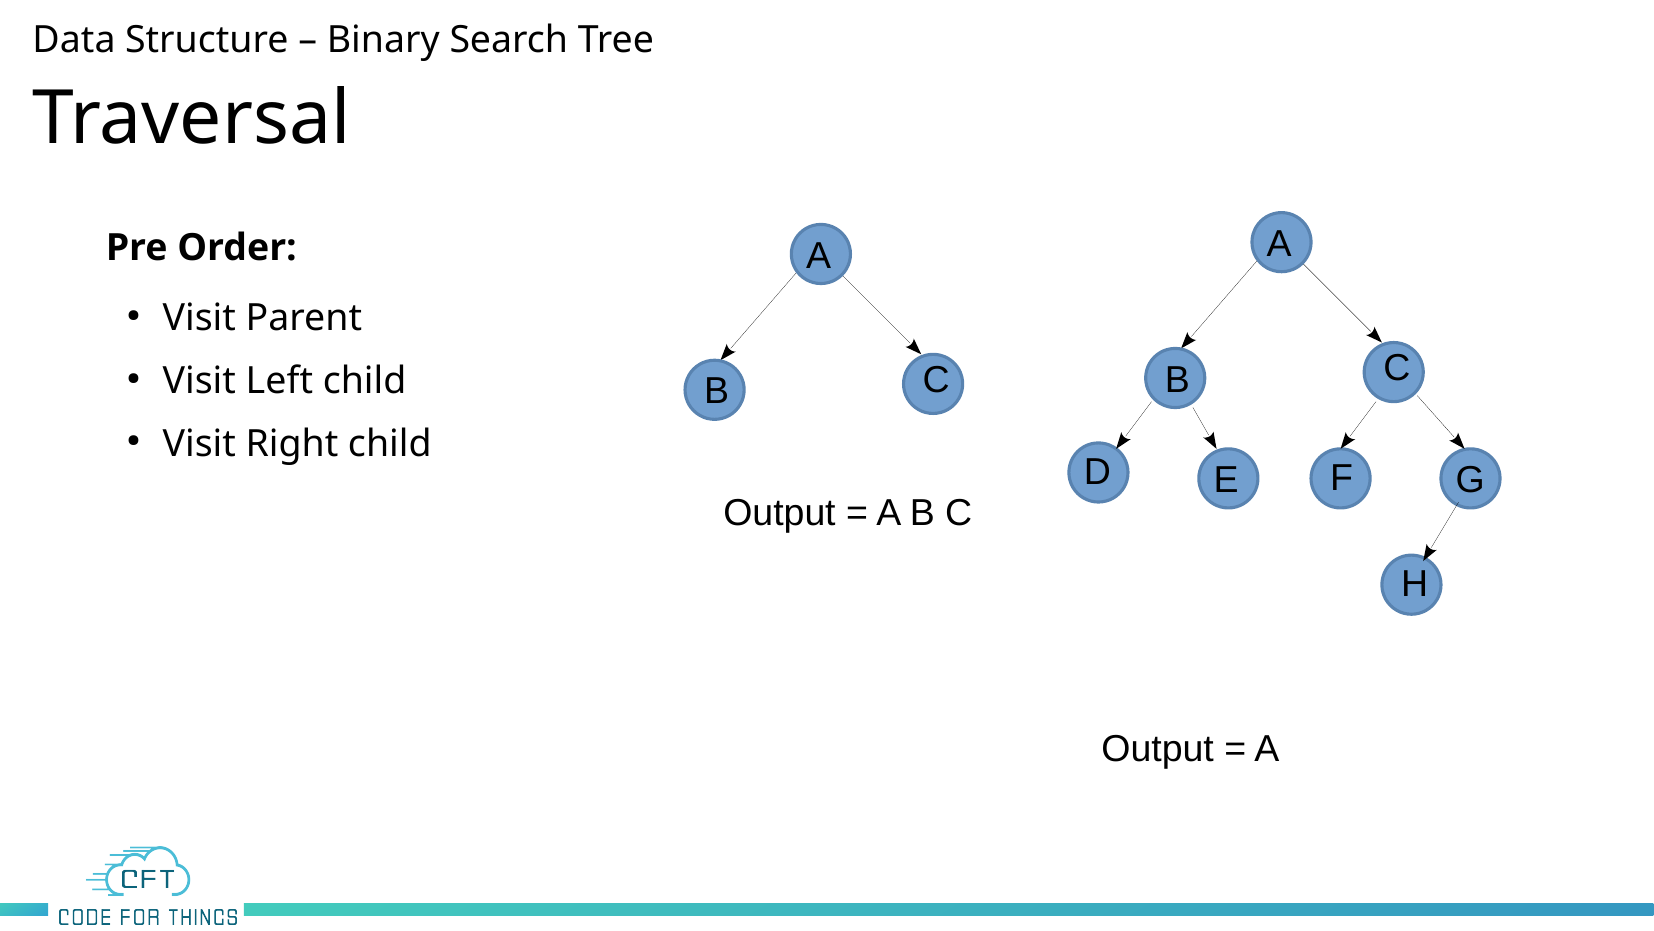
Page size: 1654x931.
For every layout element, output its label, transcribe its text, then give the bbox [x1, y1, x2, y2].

text_box B [689, 362, 745, 420]
text_box F [1315, 448, 1371, 506]
text_box C [907, 350, 963, 408]
text_box E [1198, 451, 1254, 508]
text_box A [1251, 214, 1307, 272]
text_box C [1368, 338, 1424, 396]
text_box [903, 370, 907, 398]
text_box G [1440, 451, 1496, 508]
text_box [846, 238, 851, 270]
text_box [1254, 463, 1258, 494]
text_box [916, 408, 951, 414]
text_box [1376, 396, 1412, 402]
text_box [1381, 569, 1386, 600]
text_box [1311, 463, 1315, 494]
text_box [1124, 457, 1129, 488]
text_box A [791, 226, 846, 284]
text_box Output = A B C [708, 484, 999, 542]
text_box [1496, 463, 1501, 494]
text_box B [1150, 350, 1205, 408]
text_box [1307, 227, 1312, 258]
picture [59, 846, 237, 925]
text_box [1145, 362, 1150, 394]
text_box Pre Order: [91, 212, 461, 271]
text_box Visit Parent Visit Left child Visit Right child [112, 283, 550, 453]
text_box D [1068, 442, 1124, 500]
text_box [685, 374, 689, 405]
text_box Output = A [1086, 720, 1607, 778]
text_box [1364, 357, 1368, 387]
text_box H [1386, 555, 1441, 612]
title Data Structure – Binary Search Tree Traversal [32, 12, 1184, 166]
